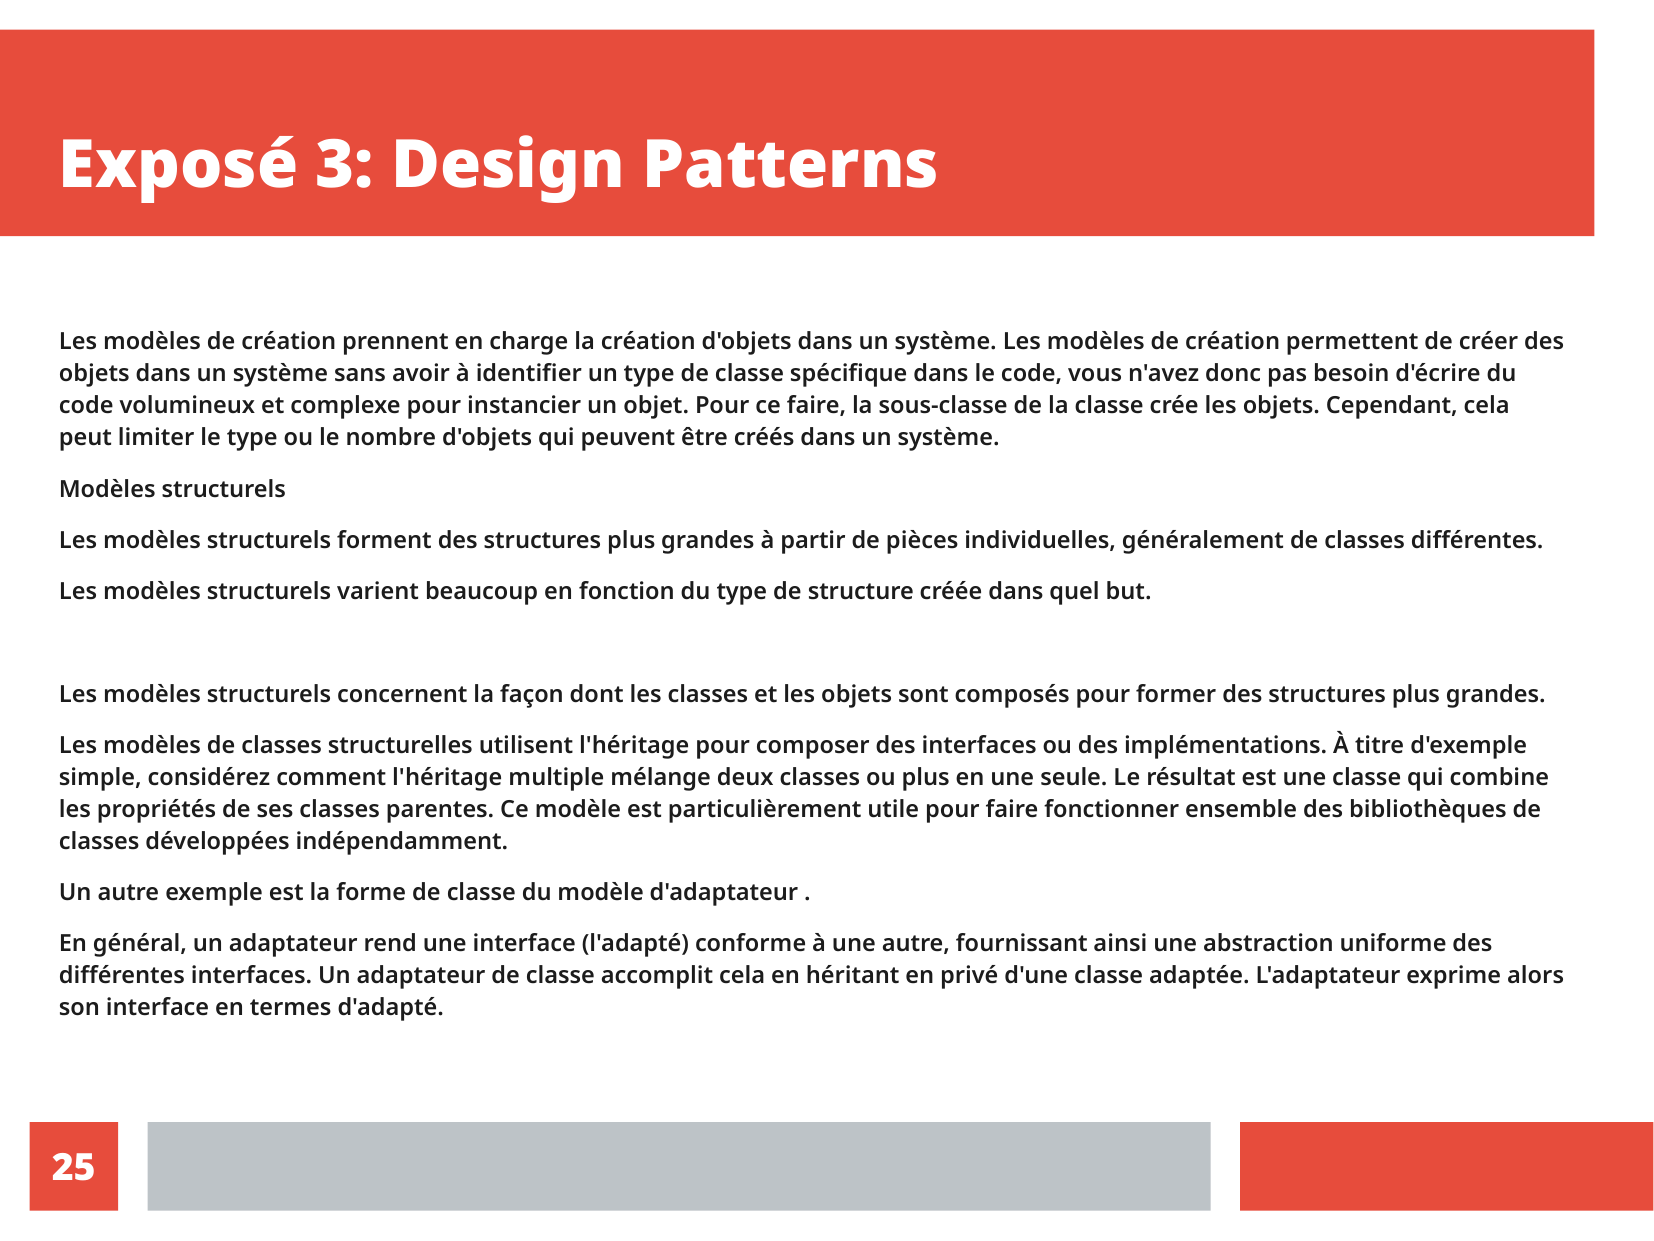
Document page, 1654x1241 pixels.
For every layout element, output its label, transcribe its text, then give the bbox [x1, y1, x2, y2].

list Les modèles de création prennent en charge la création d'objets dans un système. Les modèles de création permettent de créer des objets dans un système sans avoir à identifier un type de classe spécifique dans le code, vous n'avez donc pas besoin d'écrire du code volumineux et complexe pour instancier un objet. Pour ce faire, la sous-classe de la classe crée les objets. Cependant, cela peut limiter le type ou le nombre d'objets qui peuvent être créés dans un système. Modèles structurels Les modèles structurels forment des structures plus grandes à partir de pièces individuelles, généralement de classes différentes. Les modèles structurels varient beaucoup en fonction du type de structure créée dans quel but. Les modèles structurels concernent la façon dont les classes et les objets sont composés pour former des structures plus grandes. Les modèles de classes structurelles utilisent l'héritage pour composer des interfaces ou des implémentations. À titre d'exemple simple, considérez comment l'héritage multiple mélange deux classes ou plus en une seule. Le résultat est une classe qui combine les propriétés de ses classes parentes. Ce modèle est particulièrement utile pour faire fonctionner ensemble des bibliothèques de classes développées indépendamment. Un autre exemple est la forme de classe du modèle d'adaptateur . En général, un adaptateur rend une interface (l'adapté) conforme à une autre, fournissant ainsi une abstraction uniforme des différentes interfaces. Un adaptateur de classe accomplit cela en héritant en privé d'une classe adaptée. L'adaptateur exprime alors son interface en termes d'adapté. [59, 324, 1565, 1093]
title Exposé 3: Design Patterns [59, 59, 1595, 207]
